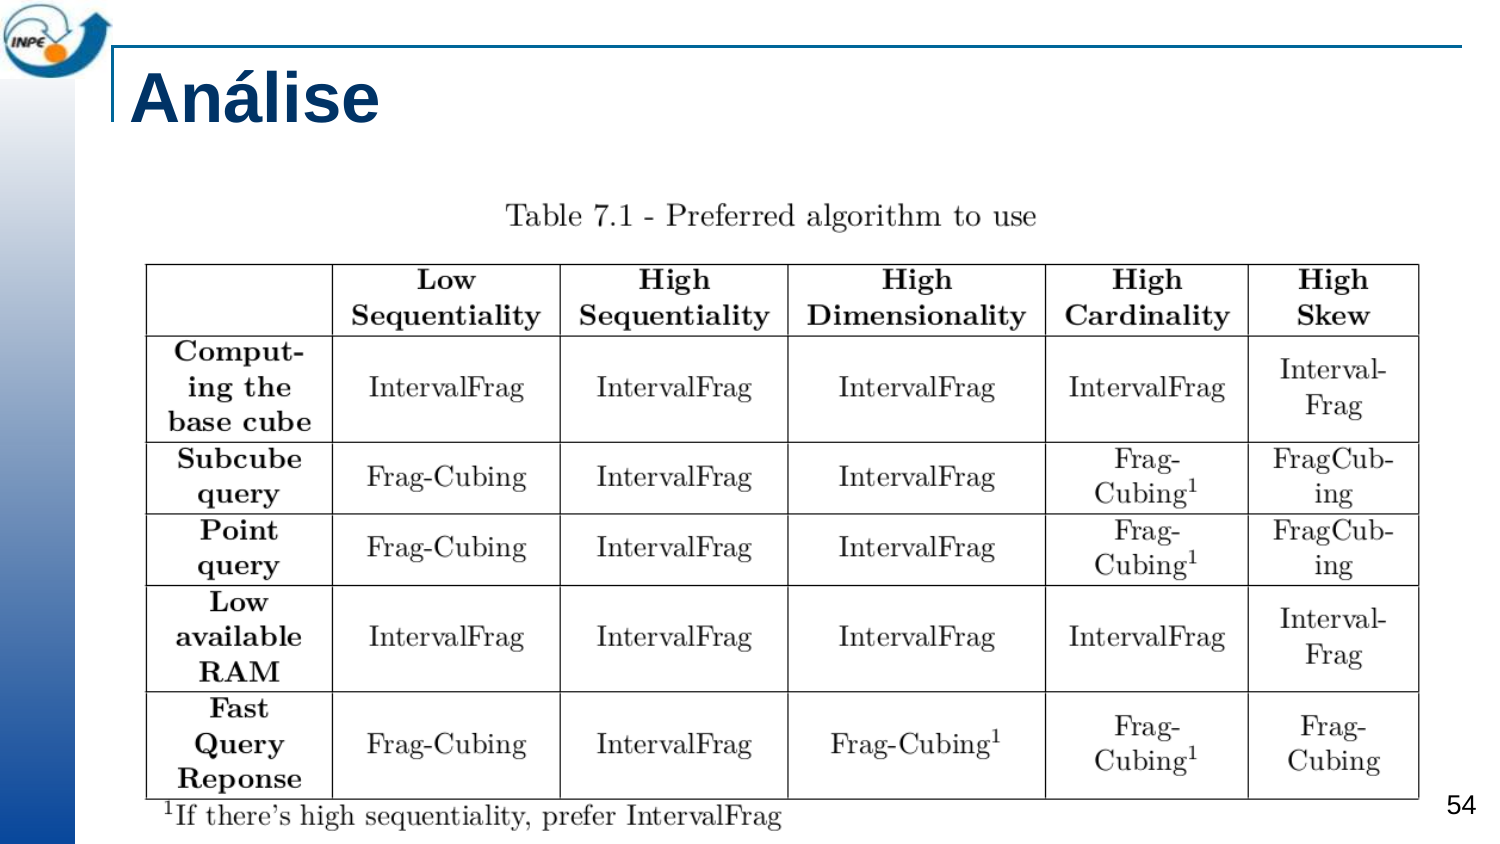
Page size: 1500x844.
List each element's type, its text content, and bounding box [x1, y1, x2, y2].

title Análise [112, 46, 1450, 141]
picture [134, 190, 1429, 844]
slide_number <number> [1429, 779, 1494, 844]
picture [0, 0, 113, 79]
